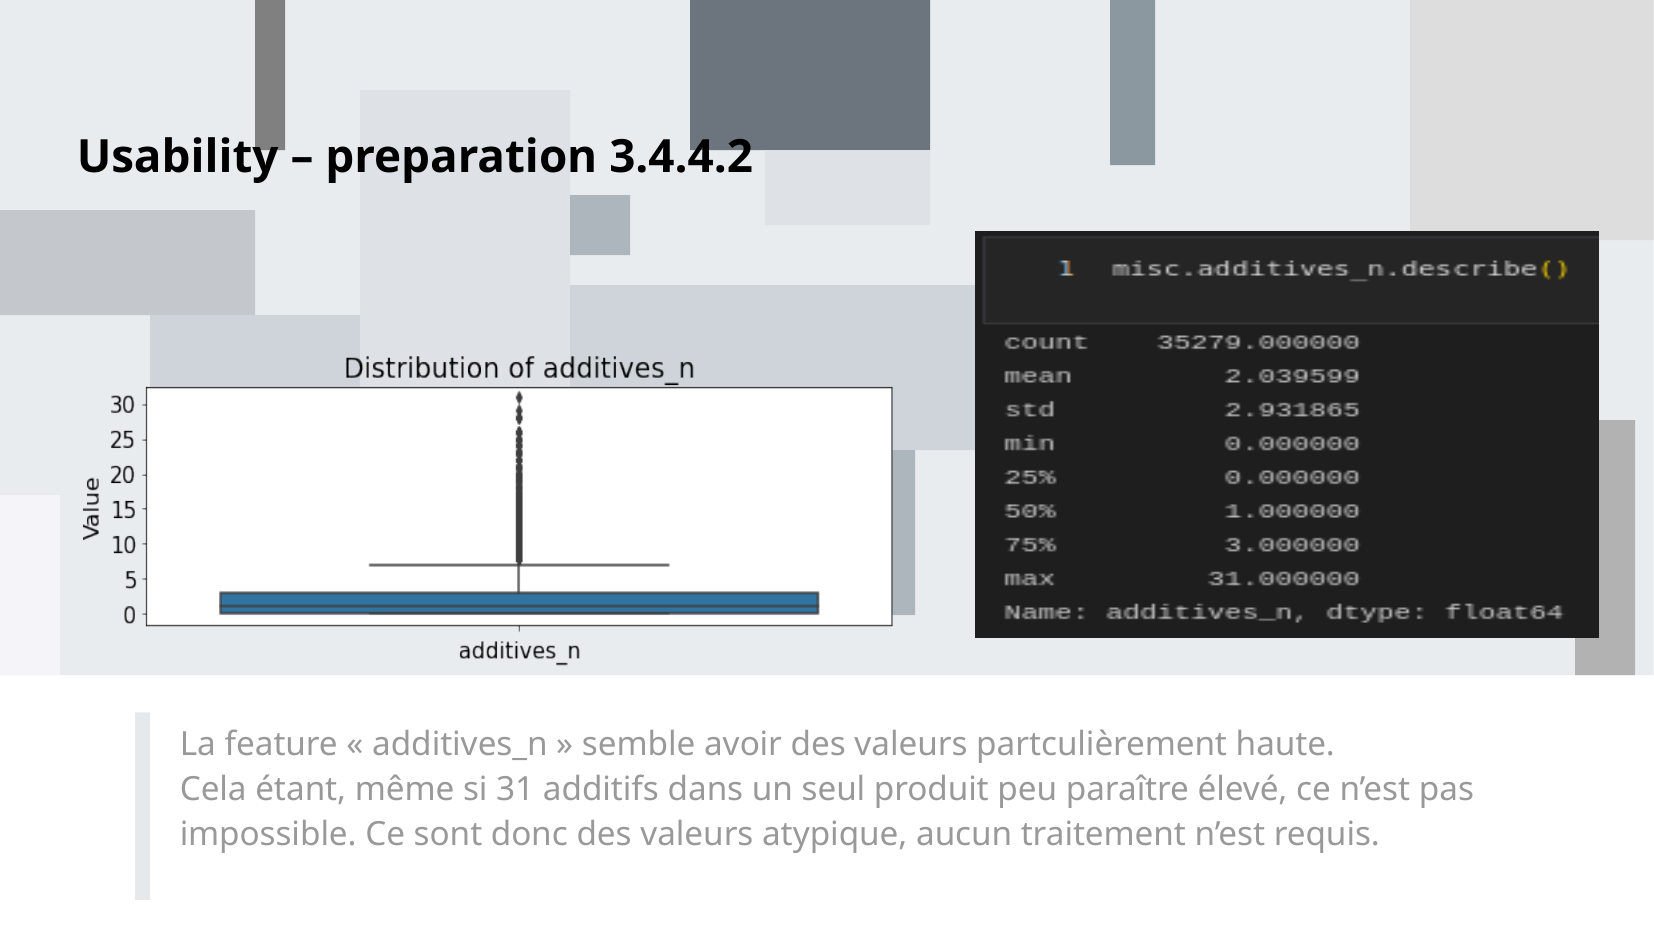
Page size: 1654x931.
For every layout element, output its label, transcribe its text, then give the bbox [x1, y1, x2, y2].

picture [975, 231, 1599, 638]
text_box La feature « additives_n » semble avoir des valeurs partculièrement haute. Cela étant, même si 31 additifs dans un seul produit peu paraître élevé, ce n’est pas impossible. Ce sont donc des valeurs atypique, aucun traitement n’est requis. [165, 712, 1538, 901]
title Usability – preparation 3.4.4.2 [76, 76, 1565, 233]
picture [75, 346, 901, 676]
text_box [135, 712, 151, 900]
